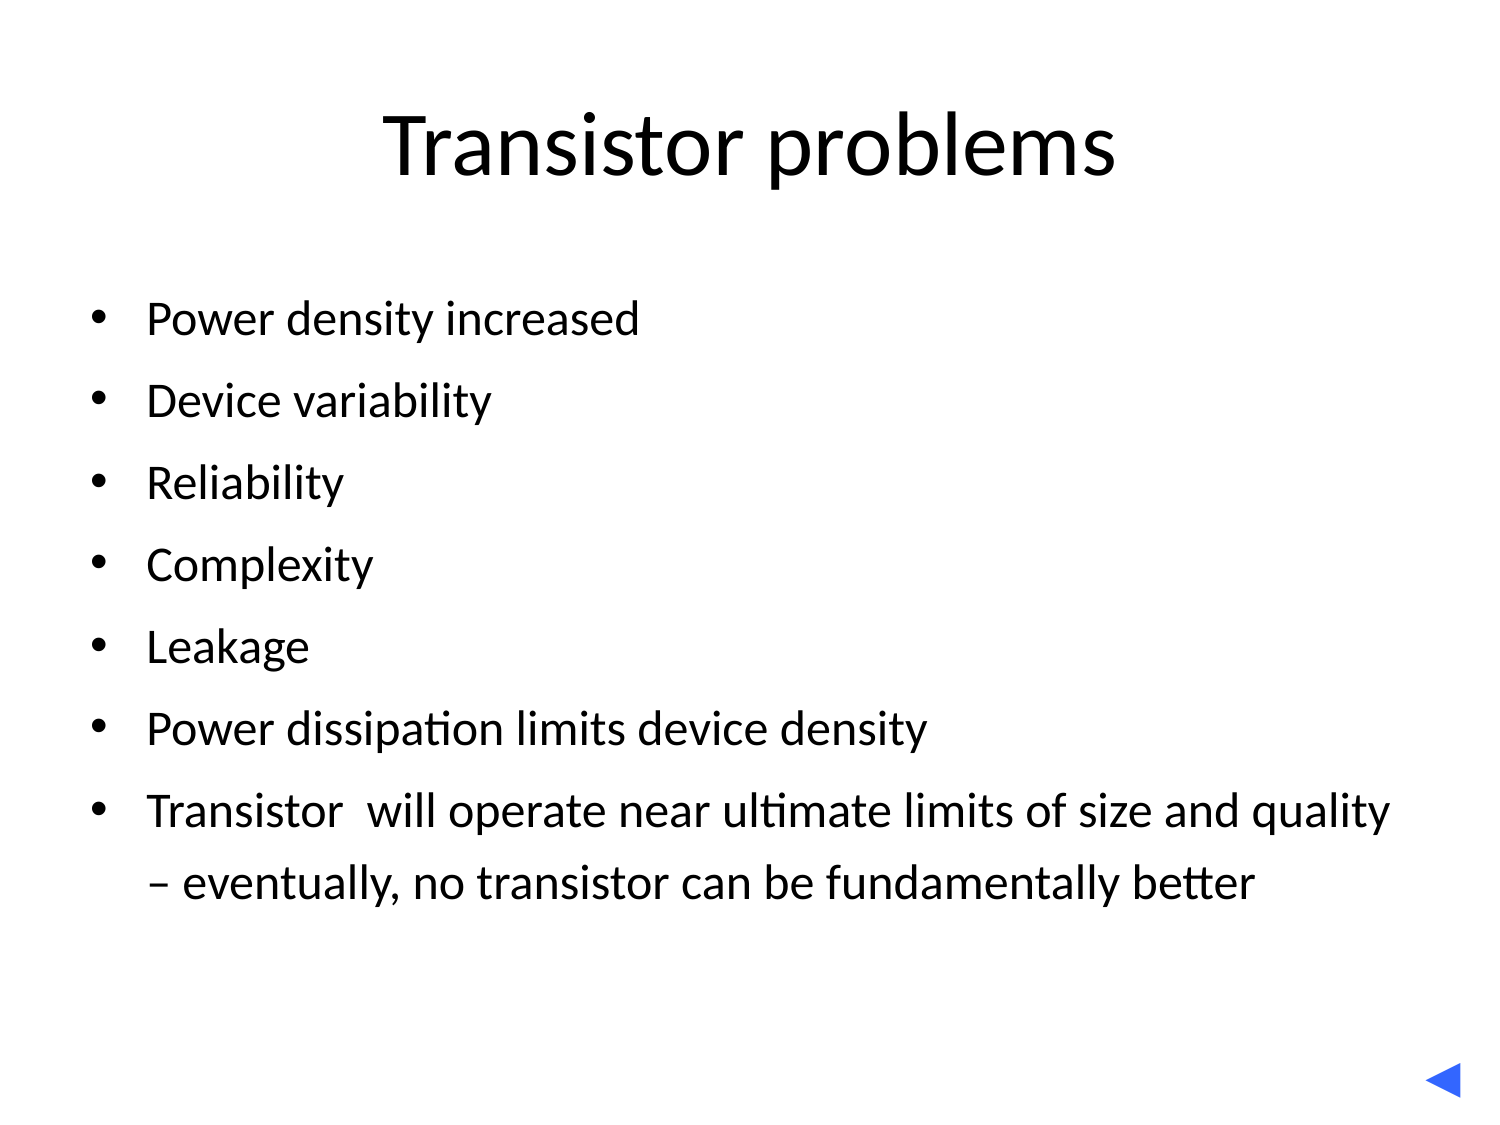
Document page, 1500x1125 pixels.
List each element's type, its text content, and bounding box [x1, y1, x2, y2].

title Transistor problems [75, 45, 1425, 233]
text_box ◄ [1399, 1031, 1487, 1117]
list Power density increased Device variability Reliability Complexity Leakage Power dissipation limits device density Transistor will operate near ultimate limits of size and quality – eventually, no transistor can be fundamentally better [75, 266, 1425, 1004]
